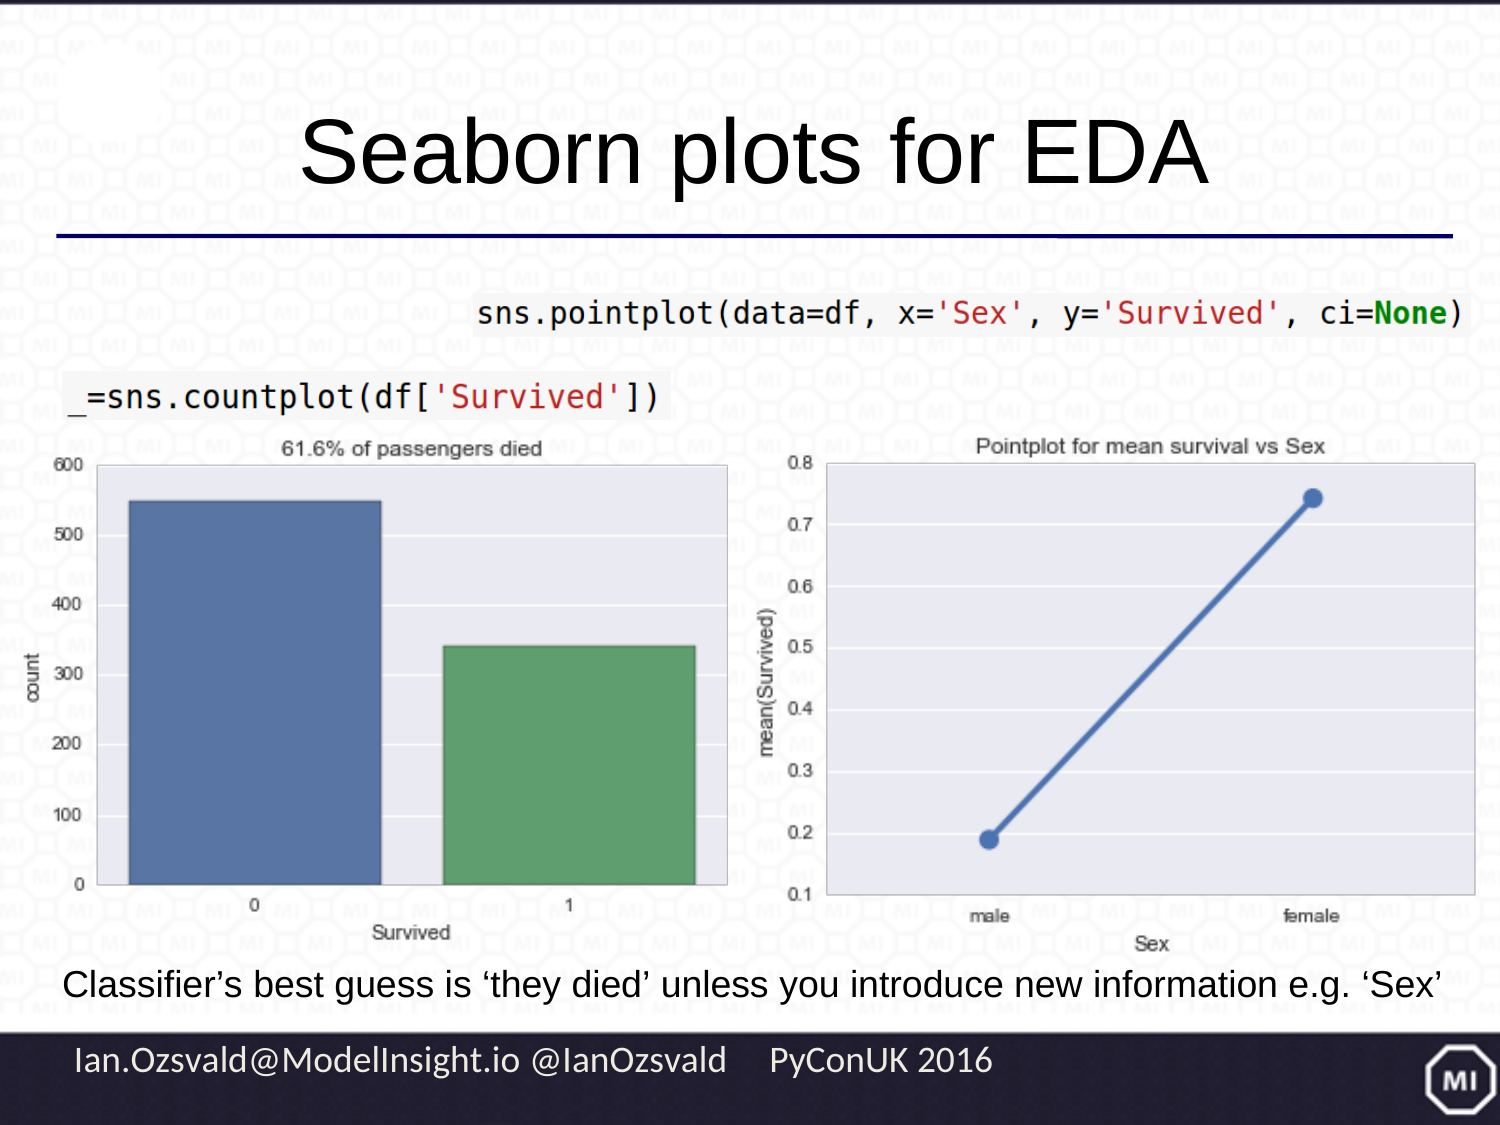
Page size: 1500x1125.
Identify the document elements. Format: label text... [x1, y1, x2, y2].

title Seaborn plots for EDA [56, 59, 1453, 247]
text_box Classifier’s best guess is ‘they died’ unless you introduce new information e.g. ‘Sex’ [47, 956, 1465, 1059]
picture [0, 0, 1500, 1125]
